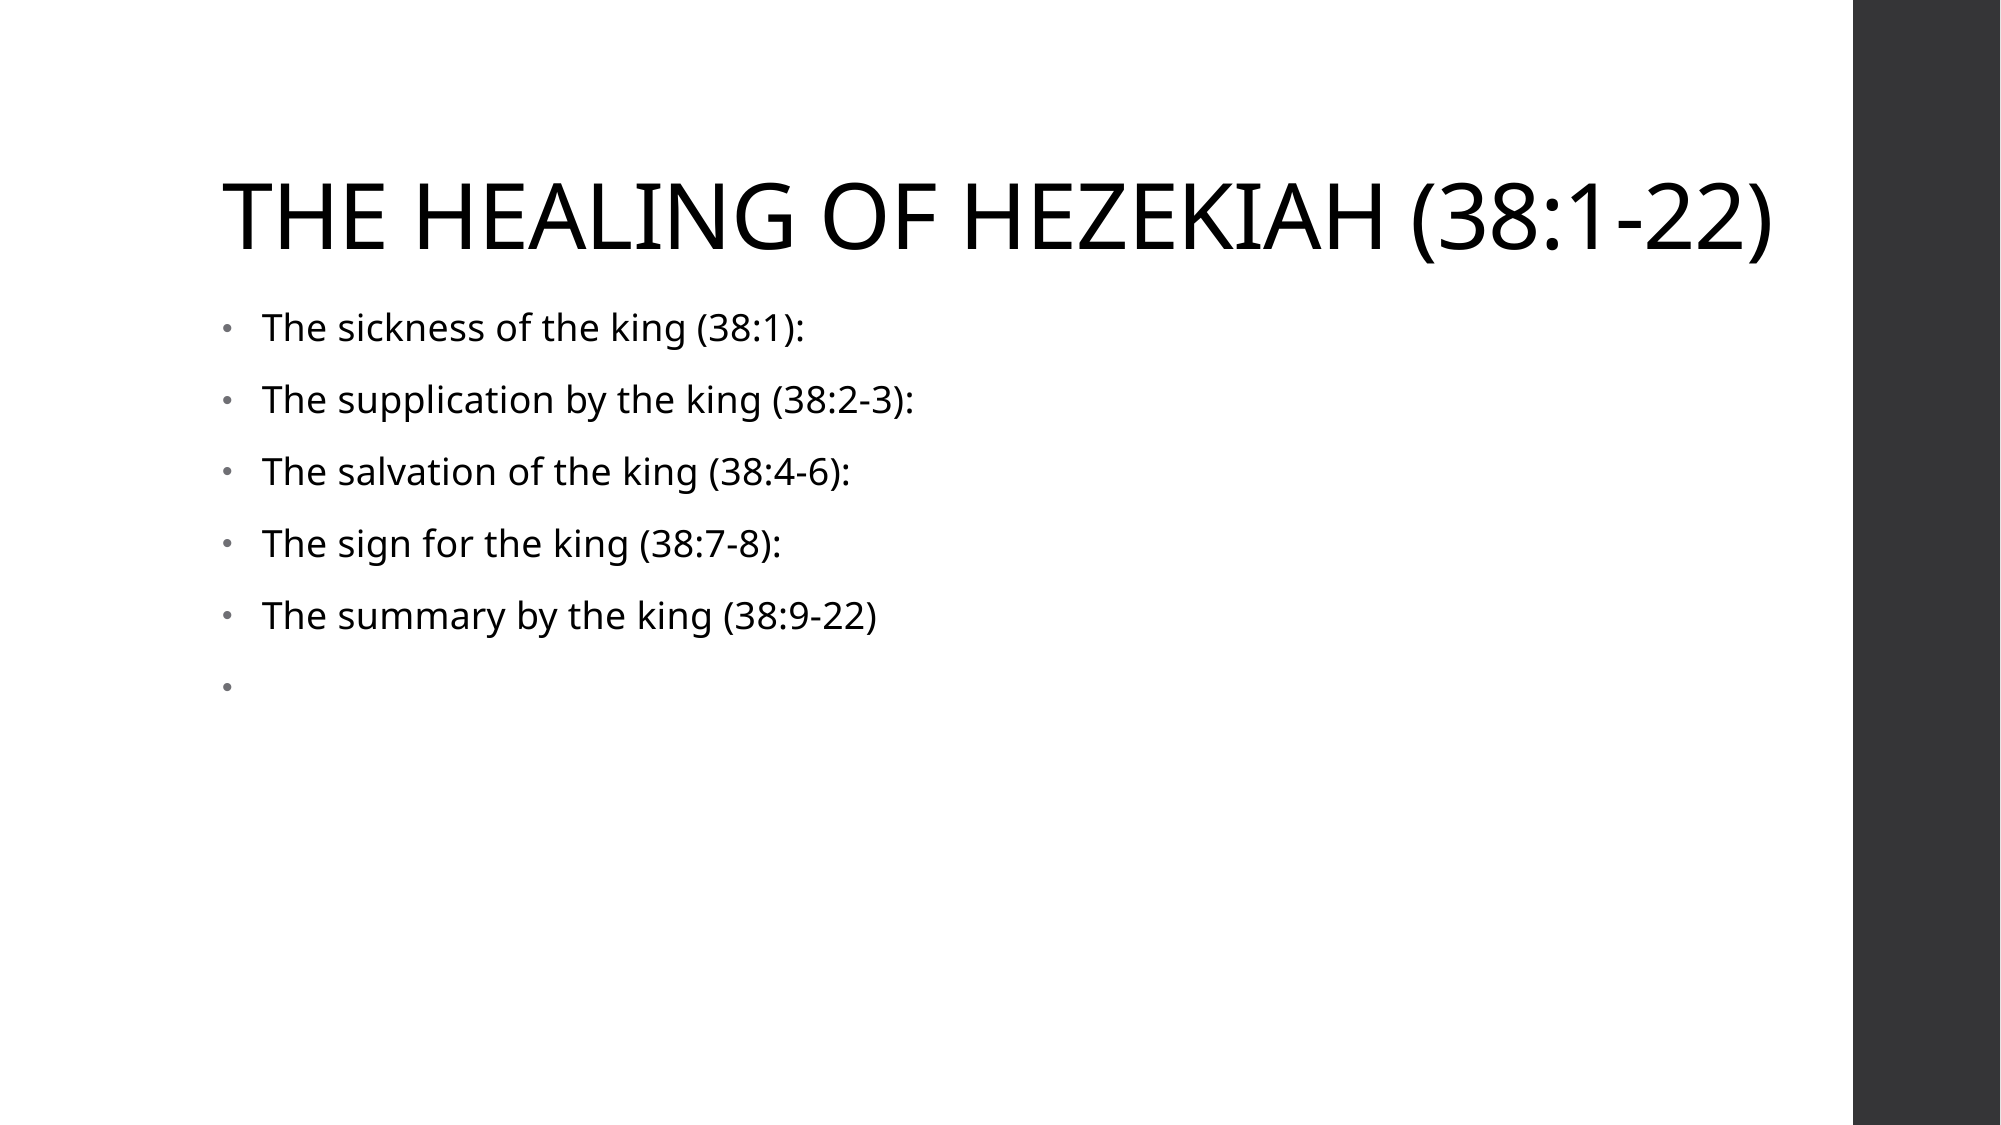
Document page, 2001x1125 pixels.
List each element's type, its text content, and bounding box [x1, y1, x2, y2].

title THE HEALING OF HEZEKIAH (38:1-22) [206, 60, 1797, 278]
list The sickness of the king (38:1): The supplication by the king (38:2-3): The salvation of the king (38:4-6): The sign for the king (38:7-8): The summary by the king (38:9-22) [206, 299, 1617, 1014]
